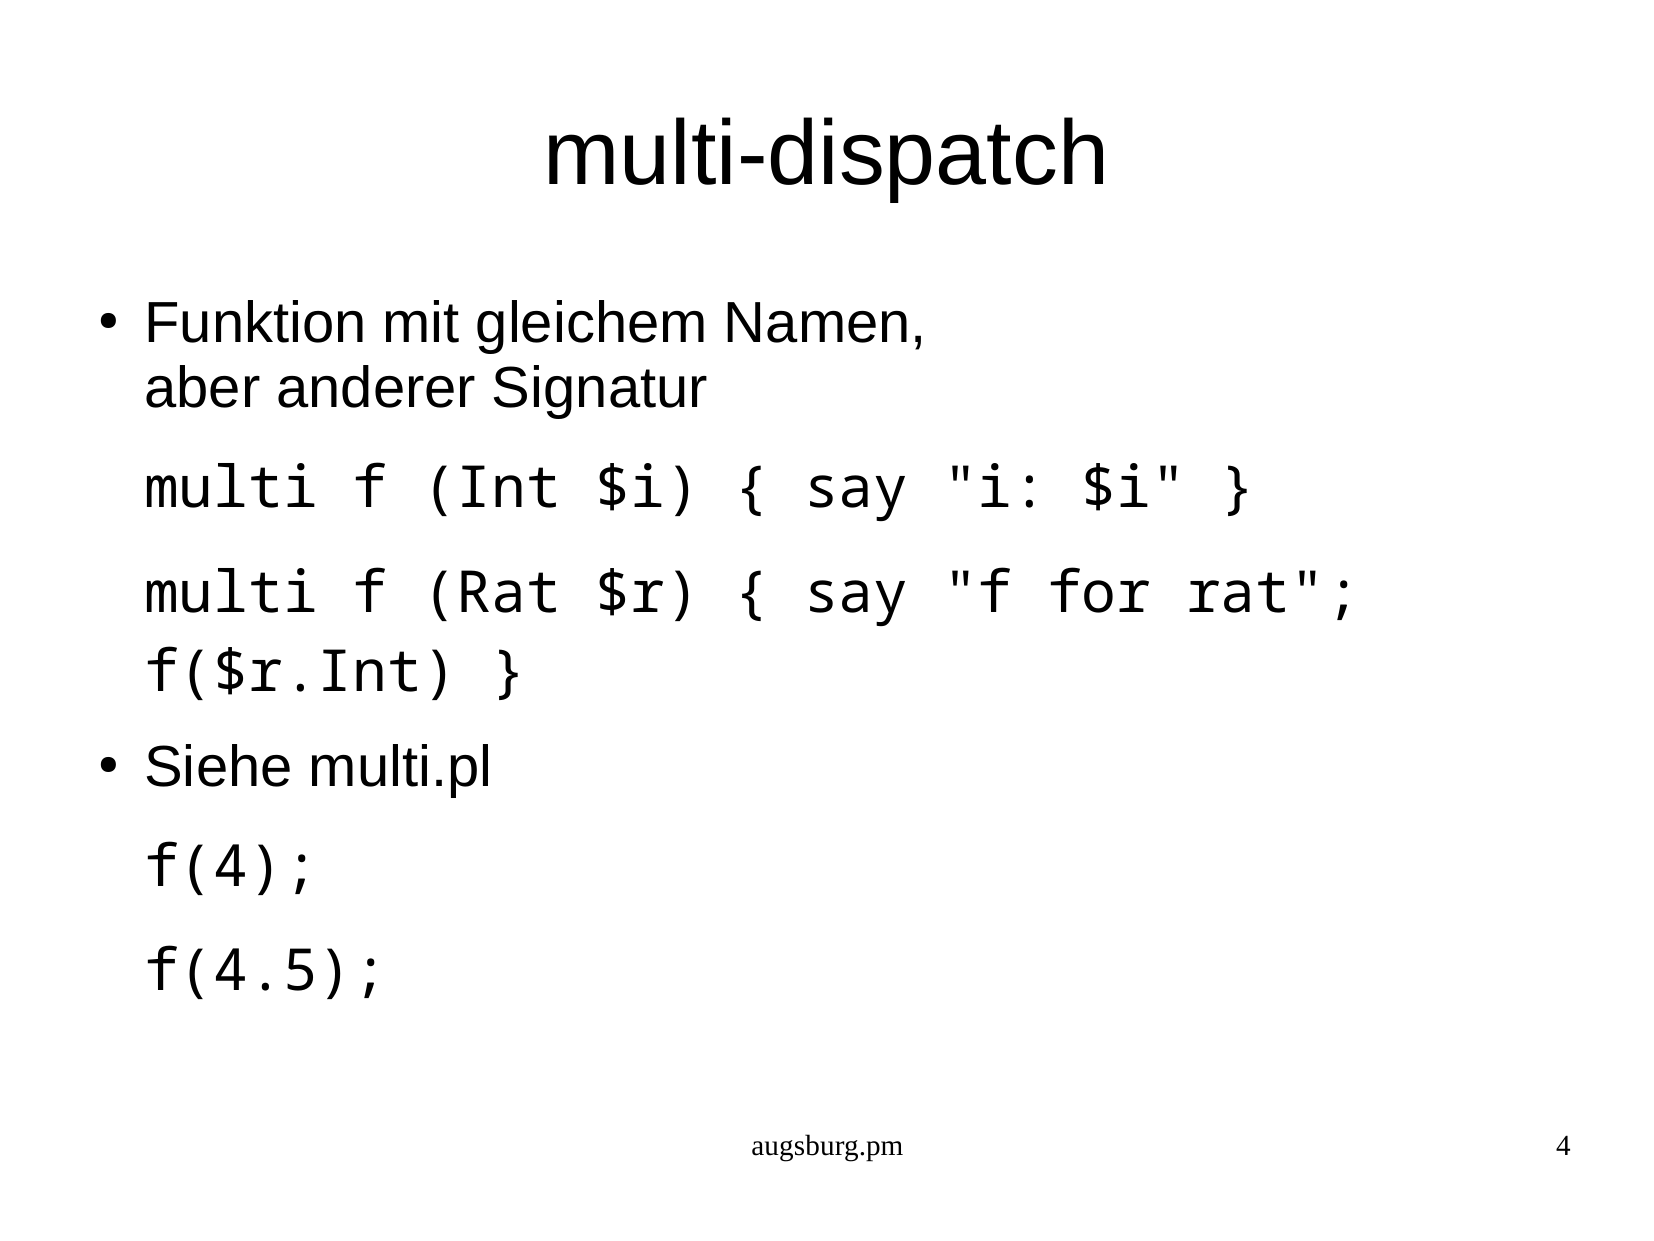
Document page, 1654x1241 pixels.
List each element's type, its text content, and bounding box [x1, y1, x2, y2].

list Funktion mit gleichem Namen, aber anderer Signatur multi f (Int $i) { say "i: $i" } multi f (Rat $r) { say "f for rat"; f($r.Int) } Siehe multi.pl f(4); f(4.5); [82, 290, 1571, 1010]
title multi-dispatch [82, 49, 1571, 257]
